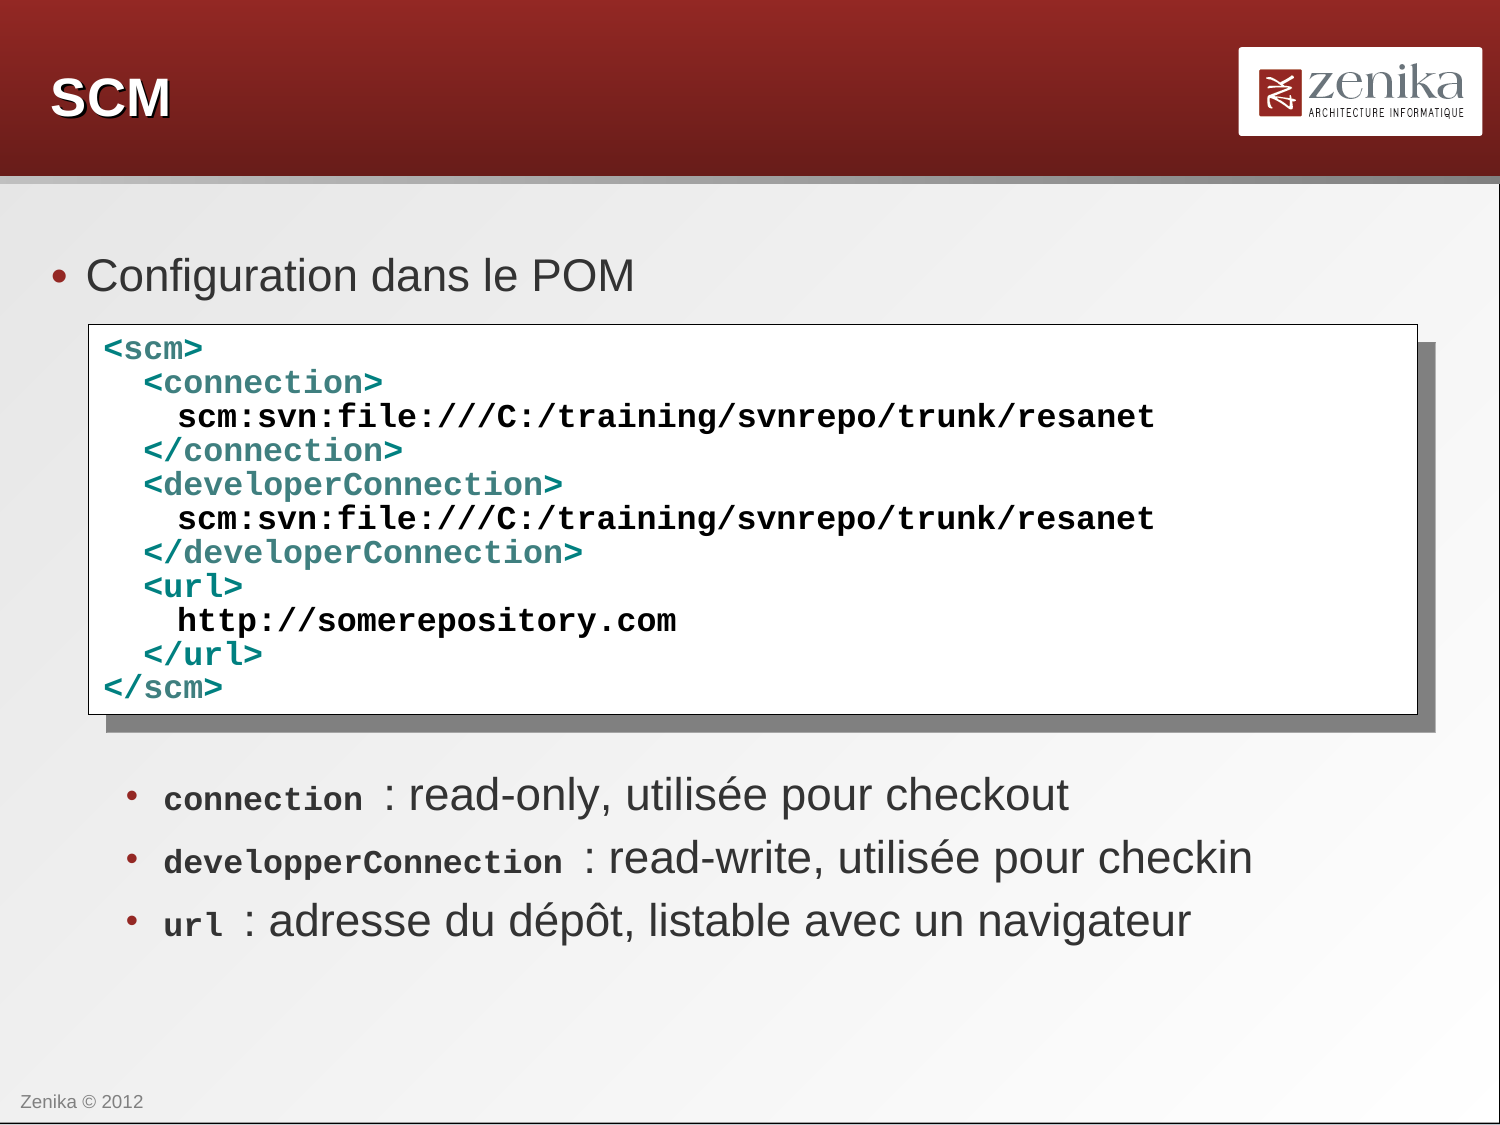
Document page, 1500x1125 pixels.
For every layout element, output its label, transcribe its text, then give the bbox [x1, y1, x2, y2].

text_box <scm> <connection> scm:svn:file:///C:/training/svnrepo/trunk/resanet </connection> <developerConnection> scm:svn:file:///C:/training/svnrepo/trunk/resanet </developerConnection> <url> http://somerepository.com </url> </scm> [88, 324, 1418, 715]
list Configuration dans le POM connection : read-only, utilisée pour checkout developperConnection : read-write, utilisée pour checkin url : adresse du dépôt, listable avec un navigateur [50, 249, 1435, 1079]
picture [1257, 58, 1464, 125]
title SCM [50, 15, 1206, 180]
